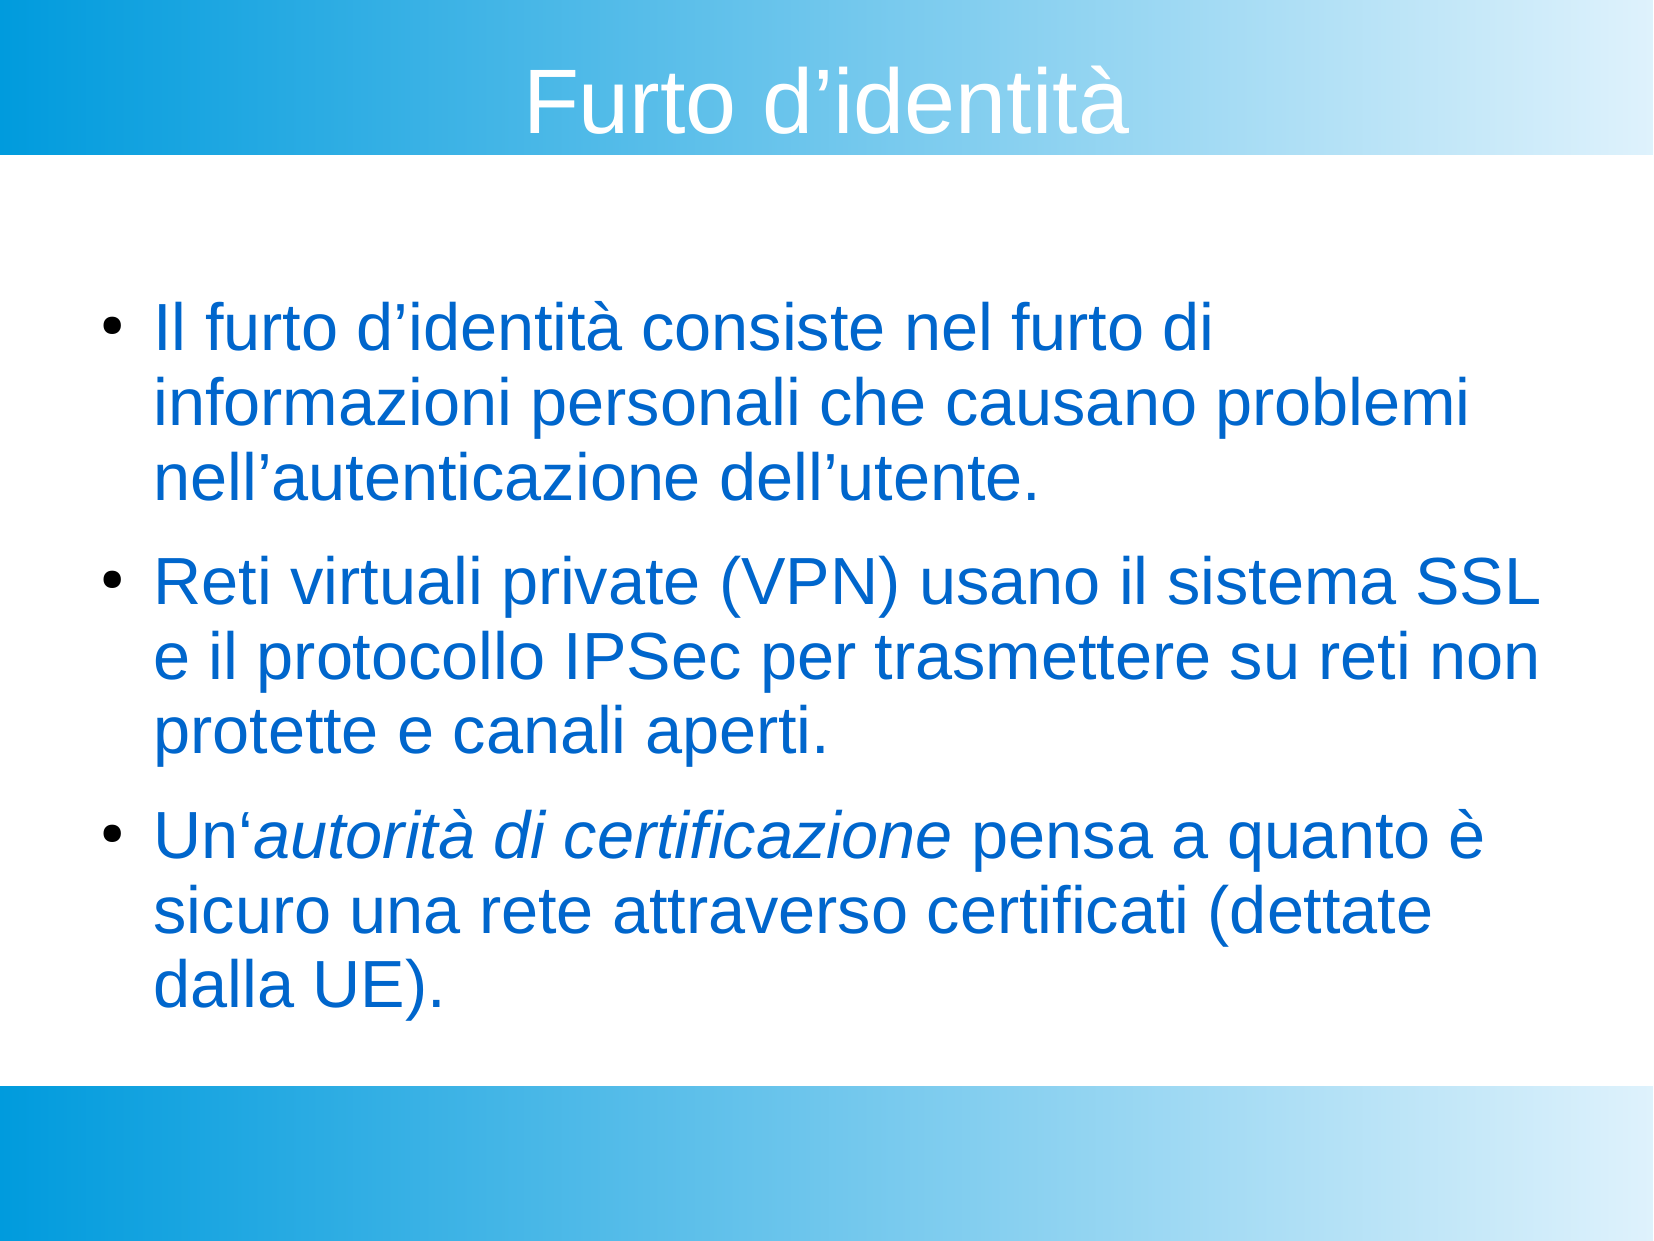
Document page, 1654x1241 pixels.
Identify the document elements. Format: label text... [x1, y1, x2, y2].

list Il furto d’identità consiste nel furto di informazioni personali che causano problemi nell’autenticazione dell’utente. Reti virtuali private (VPN) usano il sistema SSL e il protocollo IPSec per trasmettere su reti non protette e canali aperti. Un‘autorità di certificazione pensa a quanto è sicuro una rete attraverso certificati (dettate dalla UE). [82, 290, 1571, 1010]
title Furto d’identità [82, 49, 1571, 155]
